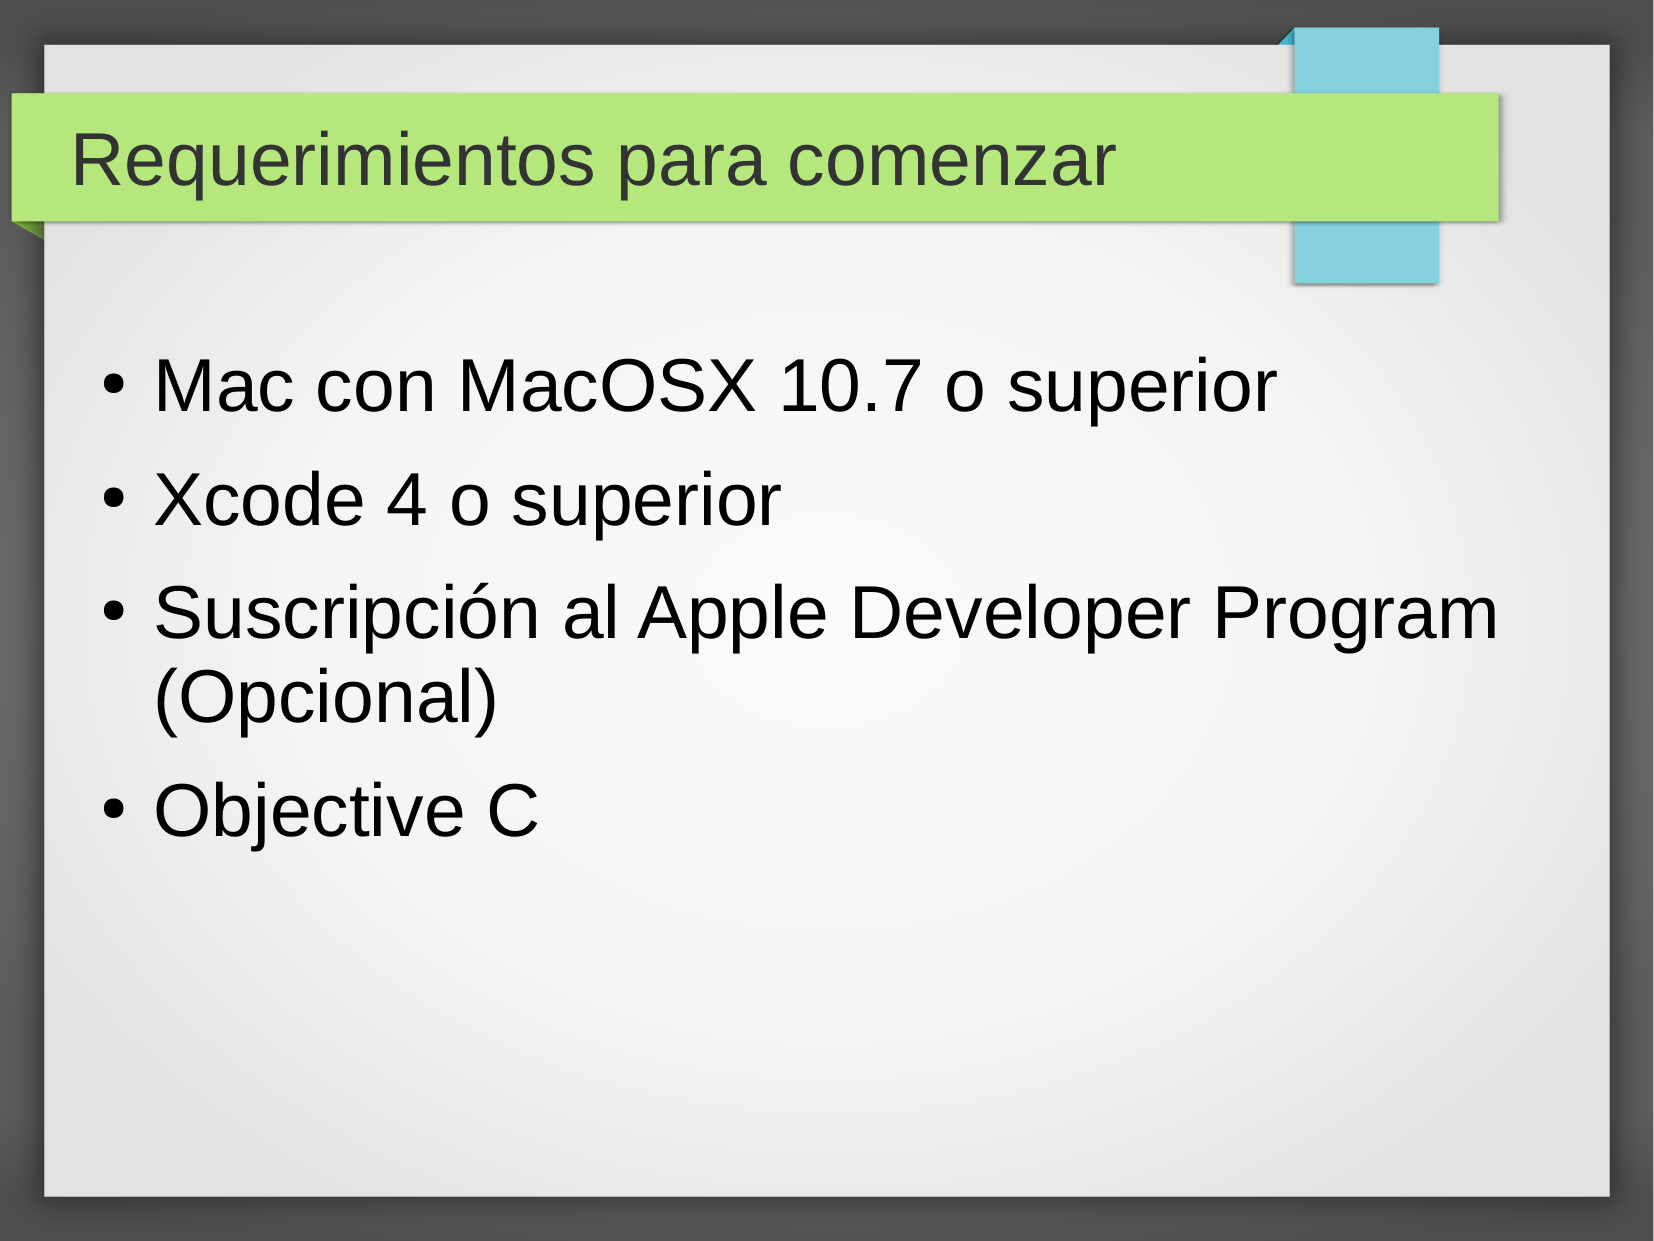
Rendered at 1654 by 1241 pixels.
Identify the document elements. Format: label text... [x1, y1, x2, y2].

list Mac con MacOSX 10.7 o superior Xcode 4 o superior Suscripción al Apple Developer Program (Opcional) Objective C [82, 343, 1538, 1063]
title Requerimientos para comenzar [70, 106, 1229, 213]
picture [0, 0, 1654, 1241]
